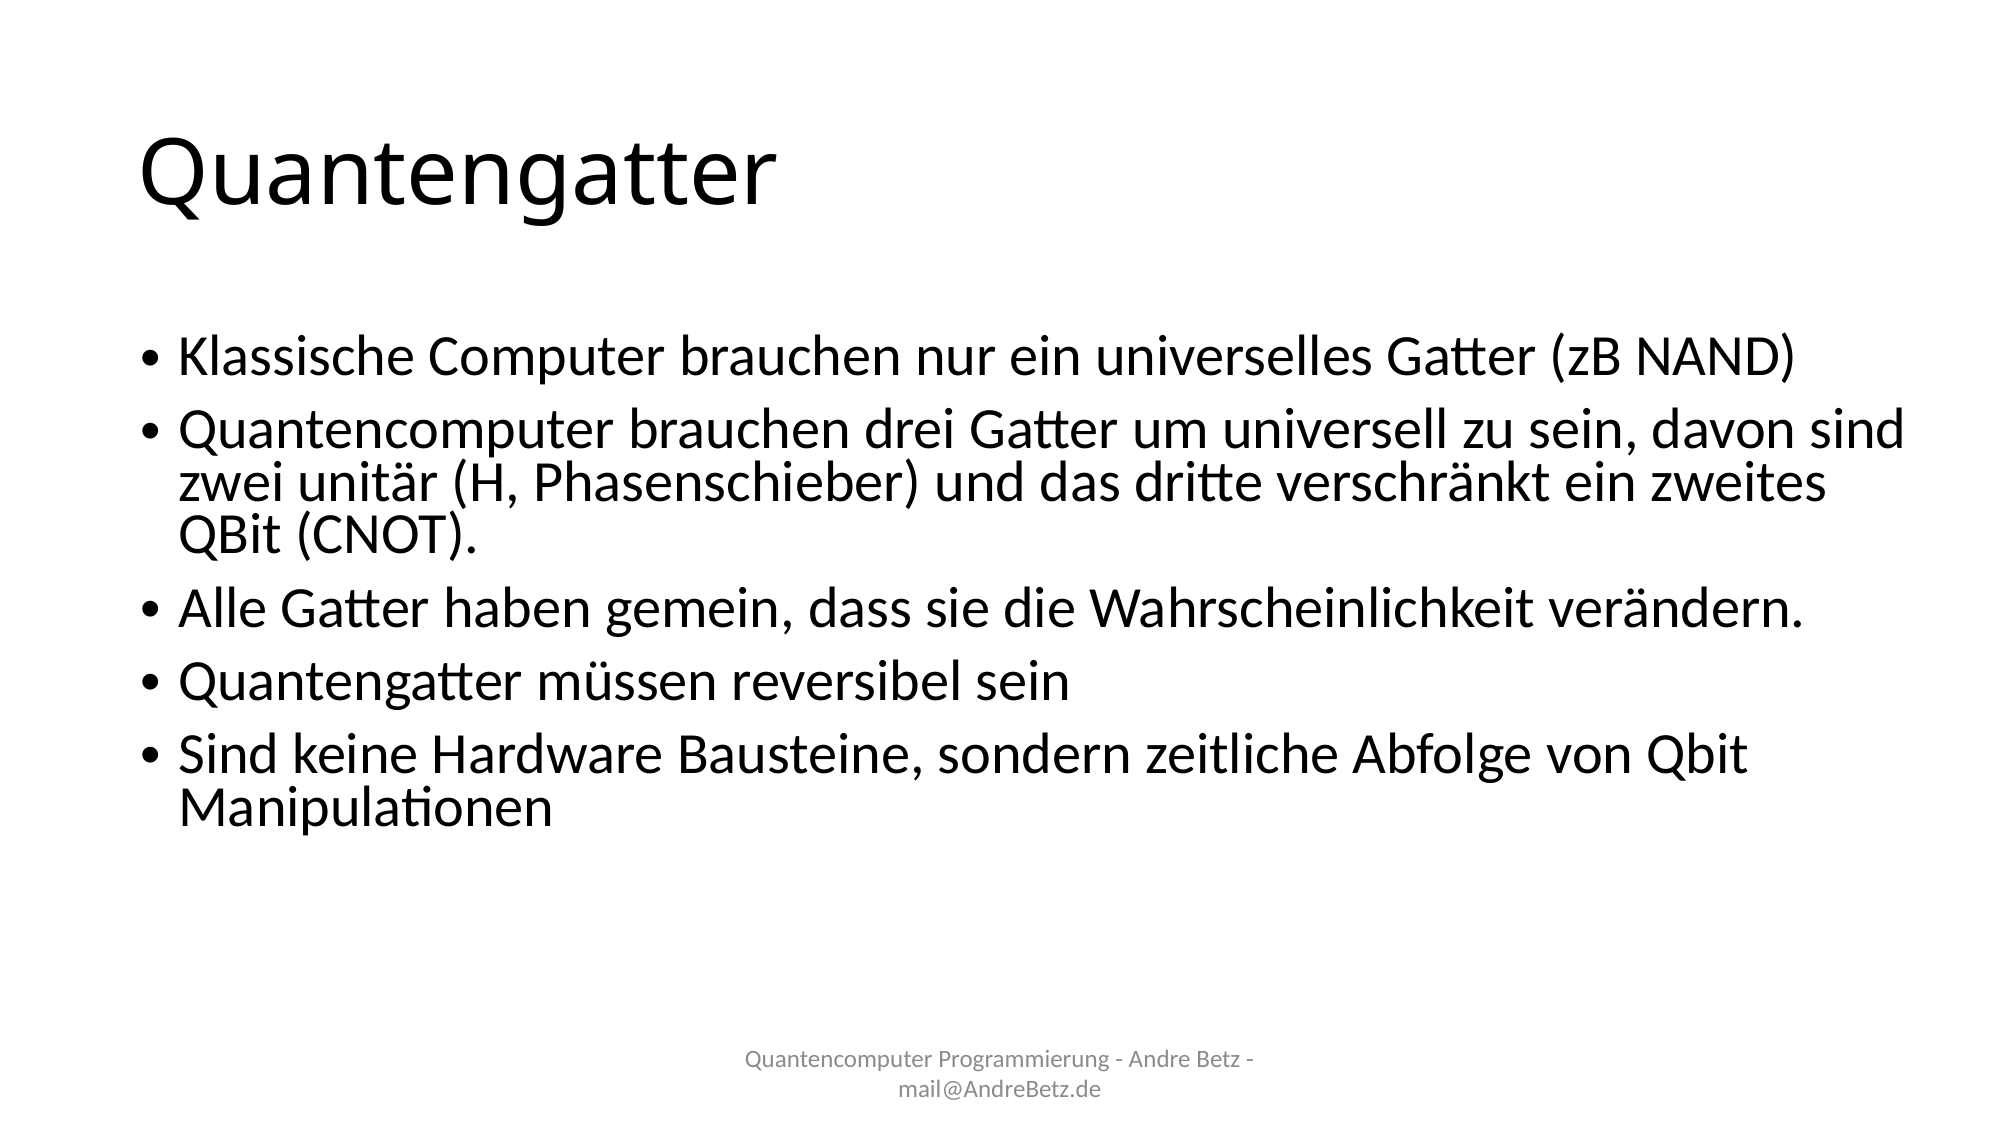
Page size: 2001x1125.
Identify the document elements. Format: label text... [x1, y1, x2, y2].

text_box Quantencomputer Programmierung - Andre Betz - mail@AndreBetz.de [662, 1042, 1338, 1103]
title Quantengatter [137, 60, 1863, 246]
list Klassische Computer brauchen nur ein universelles Gatter (zB NAND) Quantencomputer brauchen drei Gatter um universell zu sein, davon sind zwei unitär (H, Phasenschieber) und das dritte verschränkt ein zweites QBit (CNOT). Alle Gatter haben gemein, dass sie die Wahrscheinlichkeit verändern. Quantengatter müssen reversibel sein Sind keine Hardware Bausteine, sondern zeitliche Abfolge von Qbit Manipulationen [125, 246, 1926, 934]
